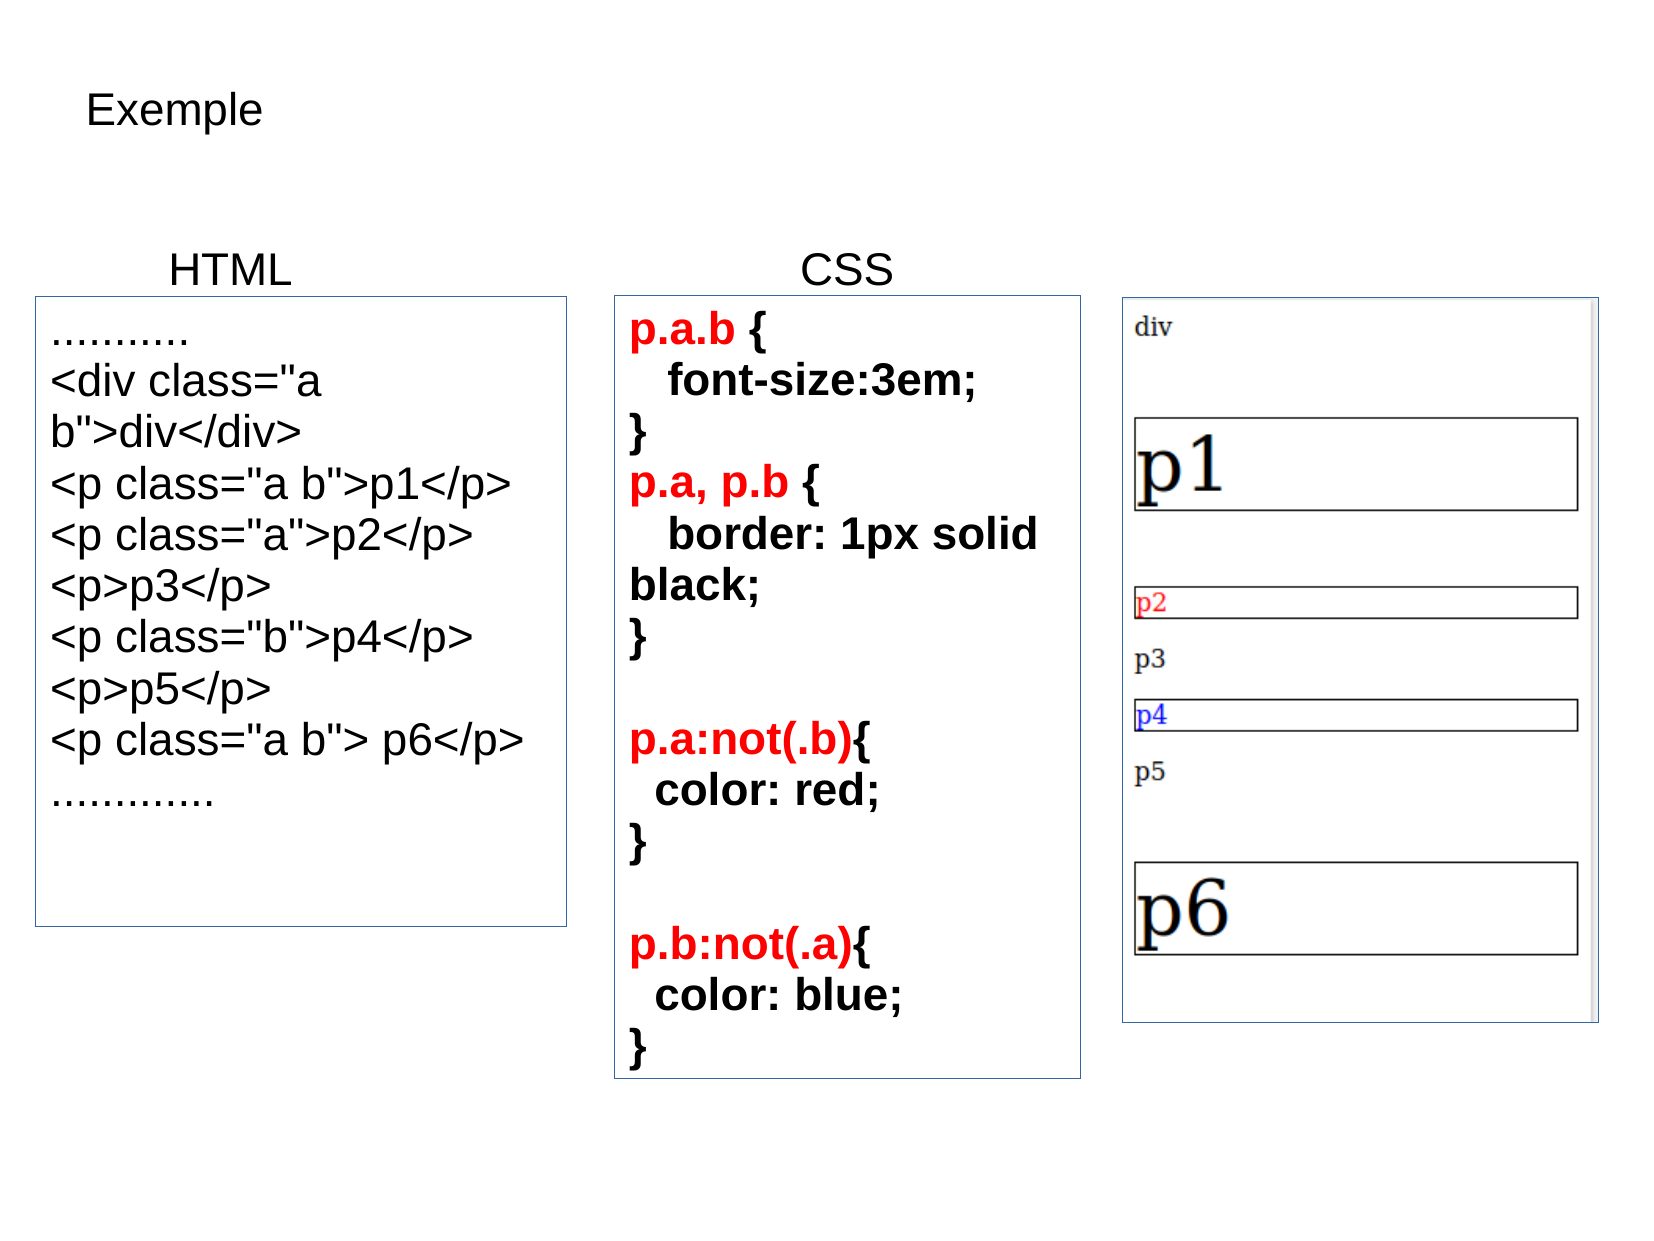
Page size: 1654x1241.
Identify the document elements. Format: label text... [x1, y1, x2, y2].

text_box CSS [785, 236, 910, 295]
text_box ........... <div class="a b">div</div> <p class="a b">p1</p> <p class="a">p2</p> <p>p3</p> <p class="b">p4</p> <p>p5</p> <p class="a b"> p6</p> ............. [35, 296, 567, 927]
picture [1122, 297, 1599, 1023]
text_box Exemple [70, 76, 279, 143]
text_box p.a.b { font-size:3em; } p.a, p.b { border: 1px solid black; } p.a:not(.b){ color: red; } p.b:not(.a){ color: blue; } [614, 295, 1081, 1079]
text_box HTML [153, 236, 308, 303]
